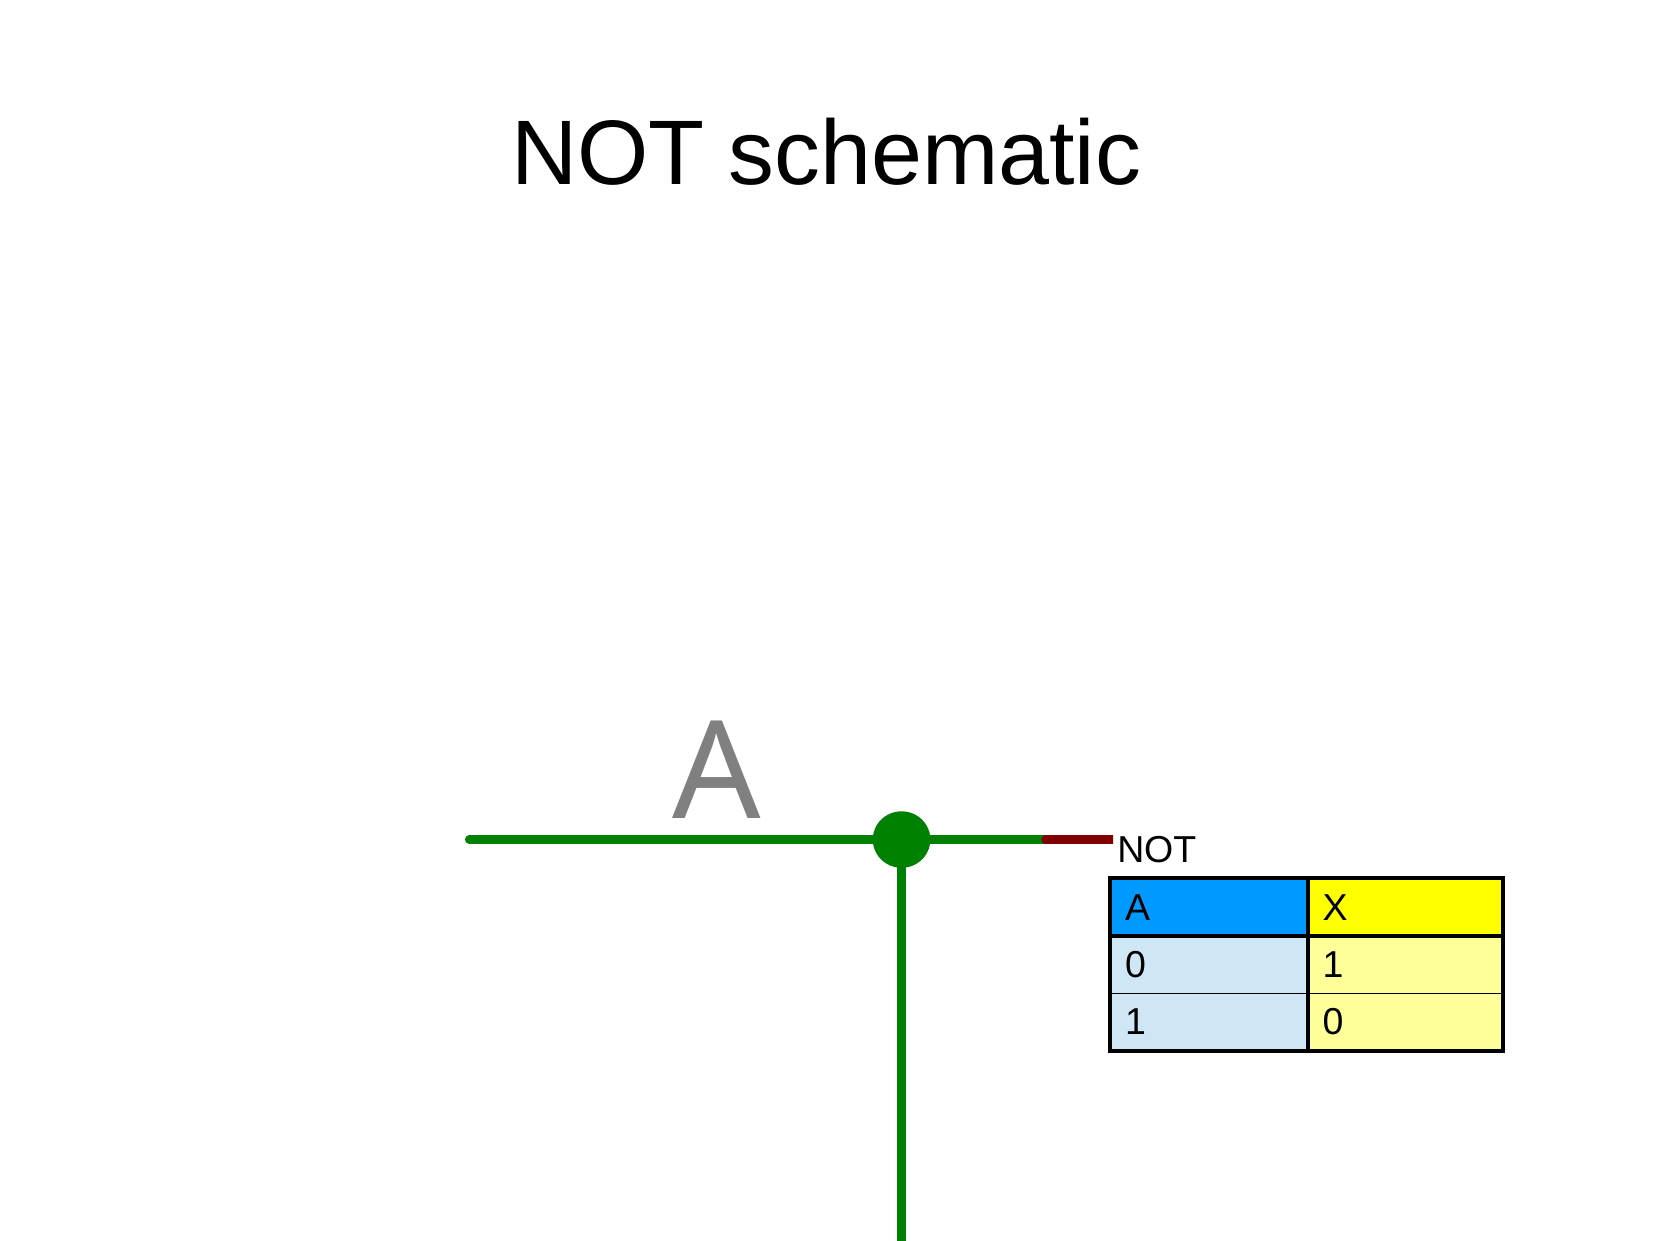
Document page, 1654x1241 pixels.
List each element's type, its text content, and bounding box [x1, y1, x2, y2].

table_header A [1114, 880, 1306, 934]
table_cell 0 [1310, 994, 1501, 1049]
text_box NOT [1114, 821, 1220, 876]
table_cell 1 [1310, 938, 1501, 993]
table_cell 0 [1114, 938, 1306, 993]
picture [465, 262, 1114, 1241]
title NOT schematic [82, 49, 1571, 257]
table_header X [1310, 880, 1501, 934]
table_cell 1 [1114, 994, 1306, 1049]
